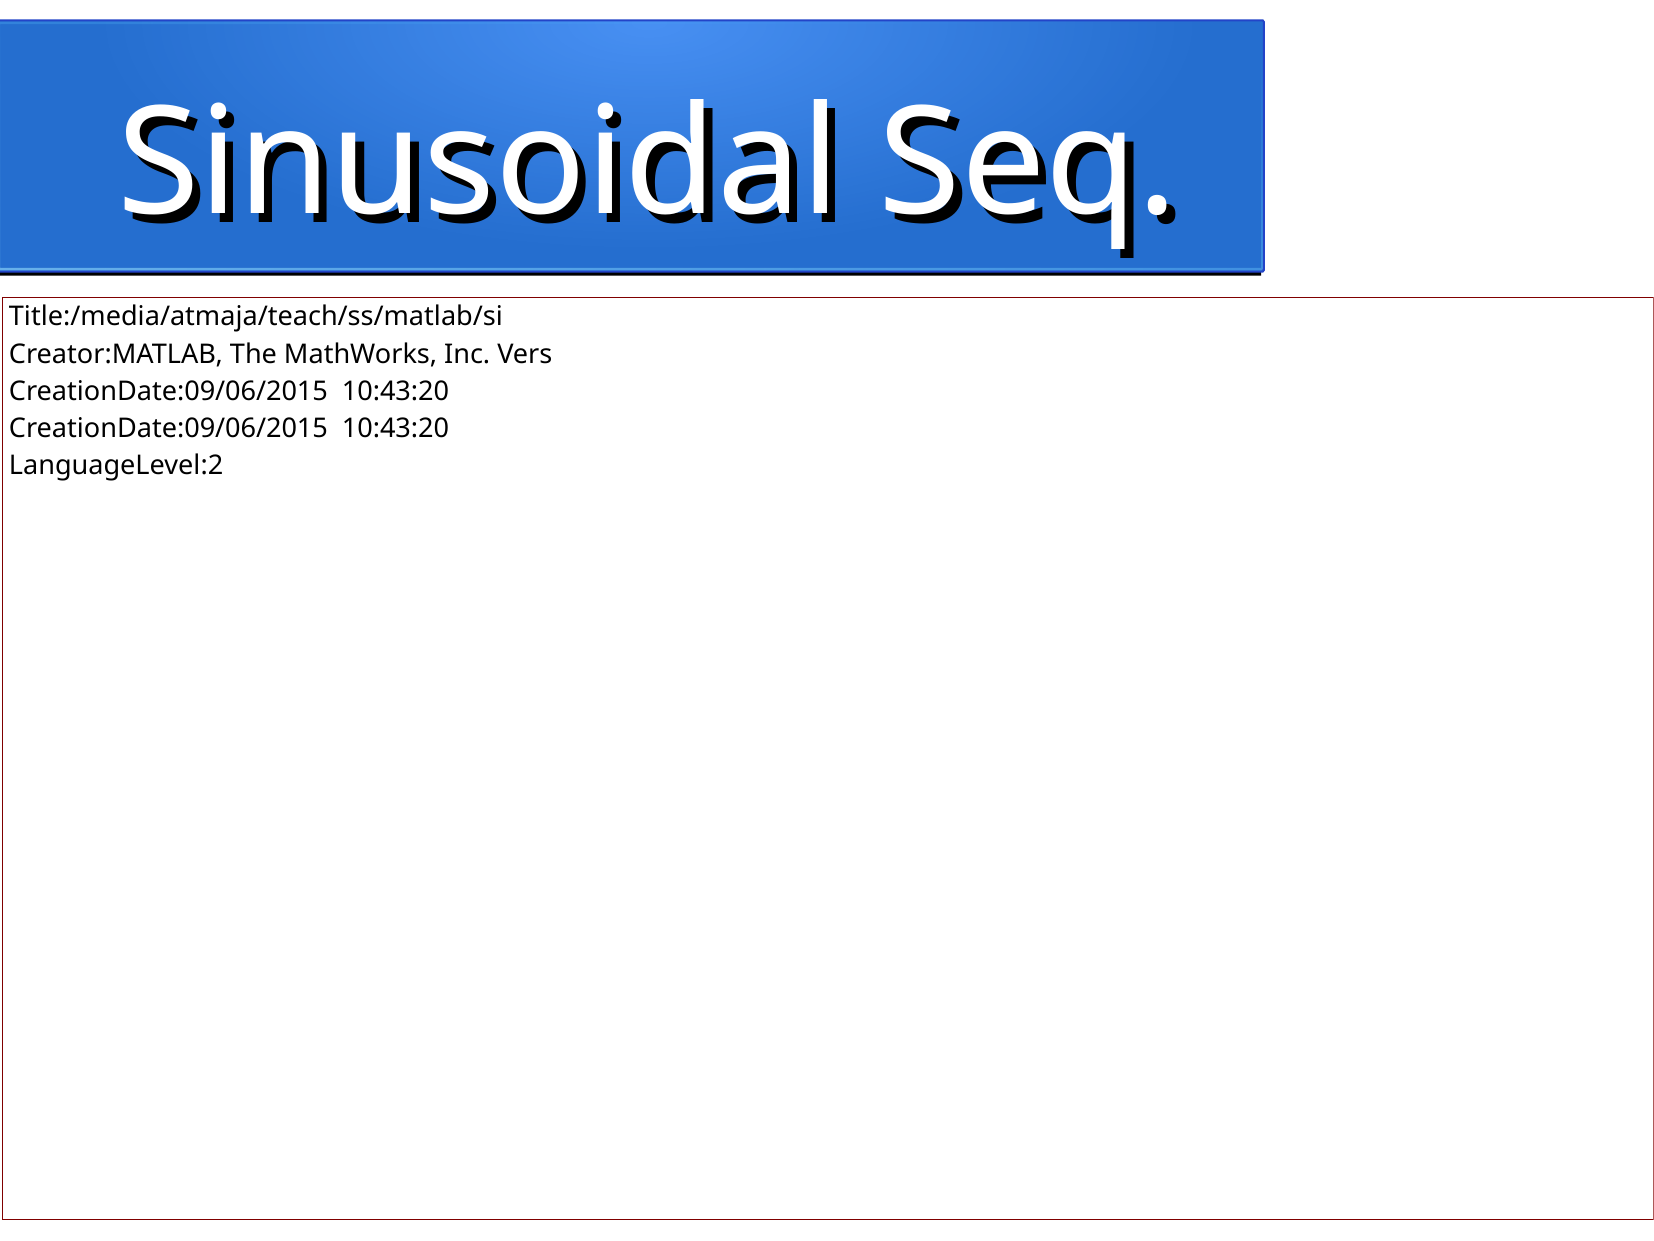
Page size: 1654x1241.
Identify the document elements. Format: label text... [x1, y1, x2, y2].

picture [0, 295, 1654, 1220]
text_box Sinusoidal Seq. [117, 71, 1186, 241]
